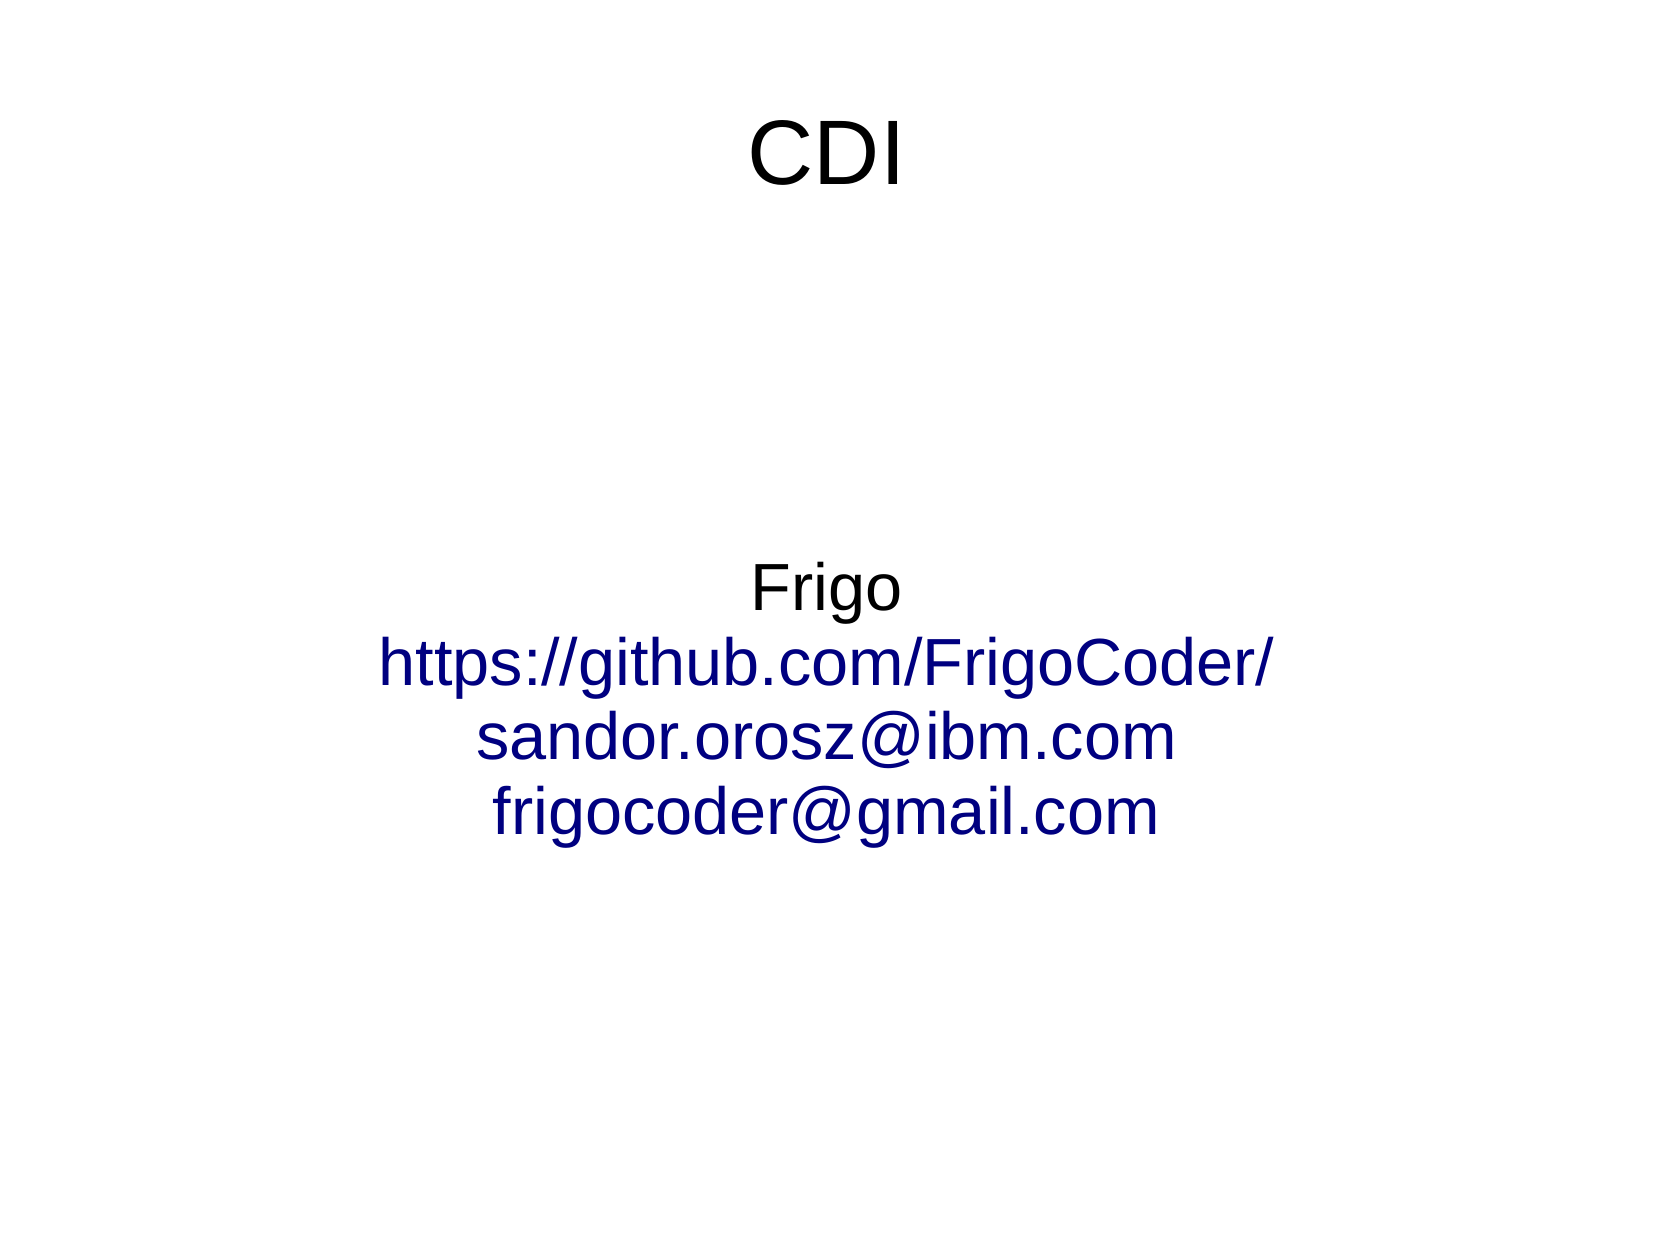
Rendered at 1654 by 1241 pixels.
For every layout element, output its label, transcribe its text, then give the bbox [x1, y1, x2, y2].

title CDI [82, 49, 1571, 257]
subtitle Frigo https://github.com/FrigoCoder/ sandor.orosz@ibm.com frigocoder@gmail.com [82, 290, 1571, 1109]
